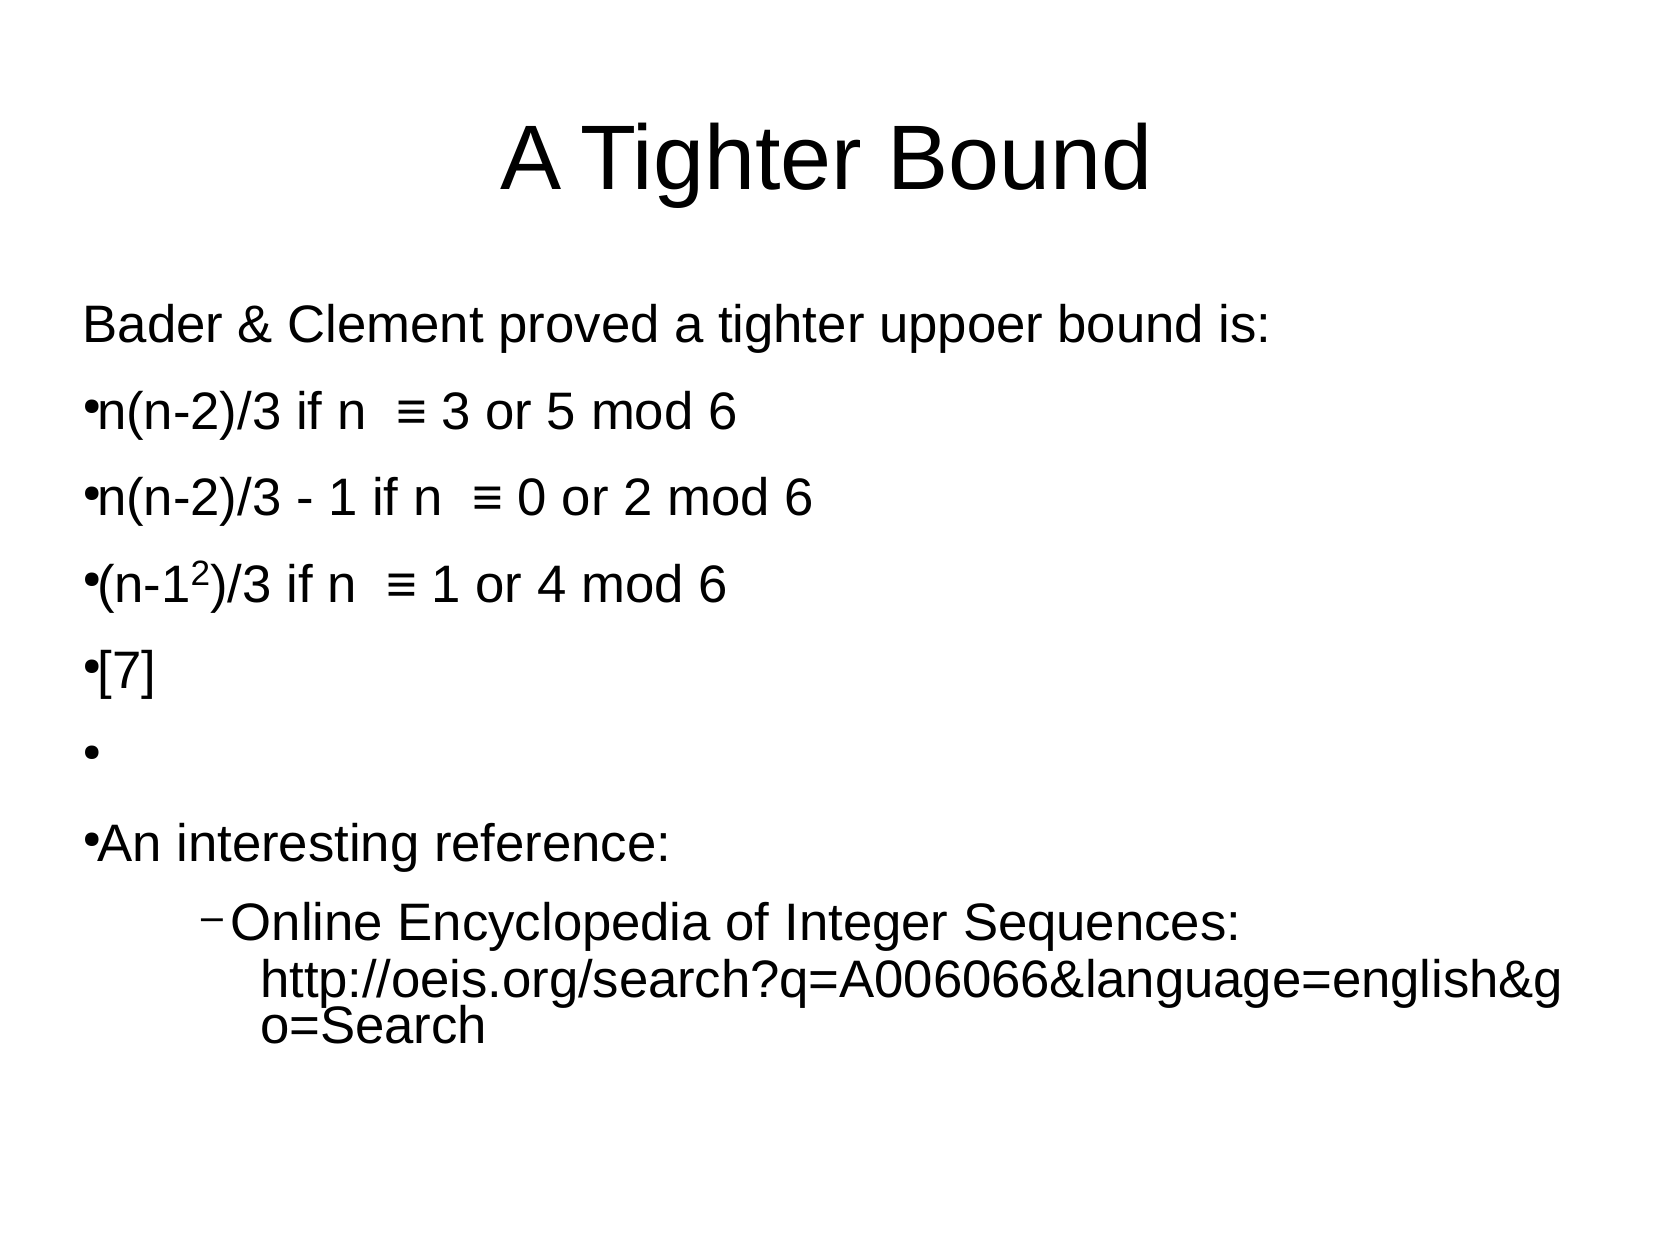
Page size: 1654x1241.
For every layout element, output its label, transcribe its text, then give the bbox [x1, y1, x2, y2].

list Bader & Clement proved a tighter uppoer bound is: n(n-2)/3 if n ≡ 3 or 5 mod 6 n(n-2)/3 - 1 if n ≡ 0 or 2 mod 6 (n-12)/3 if n ≡ 1 or 4 mod 6 [7] An interesting reference: Online Encyclopedia of Integer Sequences:http://oeis.org/search?q=A006066&language=english&go=Search [82, 290, 1571, 1010]
title A Tighter Bound [82, 49, 1571, 257]
